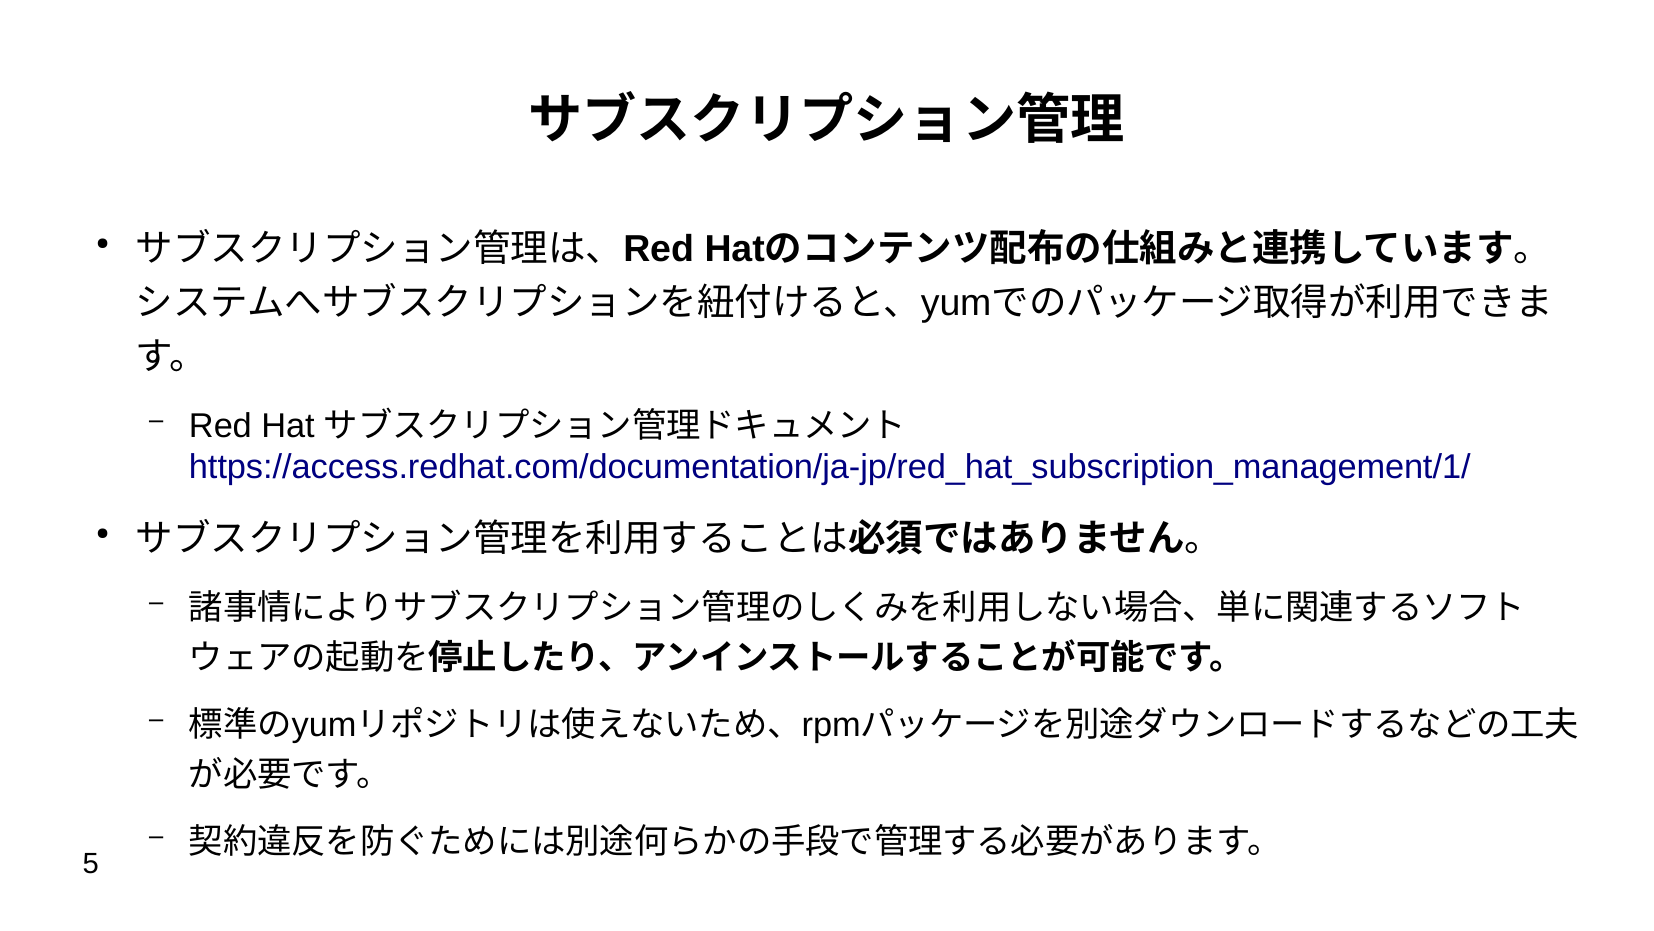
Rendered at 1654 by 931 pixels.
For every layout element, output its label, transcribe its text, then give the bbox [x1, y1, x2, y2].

title サブスクリプション管理 [82, 37, 1571, 193]
list サブスクリプション管理は、Red Hatのコンテンツ配布の仕組みと連携しています。システムへサブスクリプションを紐付けると、yumでのパッケージ取得が利用できます。 Red Hat サブスクリプション管理ドキュメント https://access.redhat.com/documentation/ja-jp/red_hat_subscription_management/1/ サブスクリプション管理を利用することは必須ではありません。 諸事情によりサブスクリプション管理のしくみを利用しない場合、単に関連するソフトウェアの起動を停止したり、アンインストールすることが可能です。 標準のyumリポジトリは使えないため、rpmパッケージを別途ダウンロードするなどの工夫が必要です。 契約違反を防ぐためには別途何らかの手段で管理する必要があります。 [82, 217, 1580, 872]
